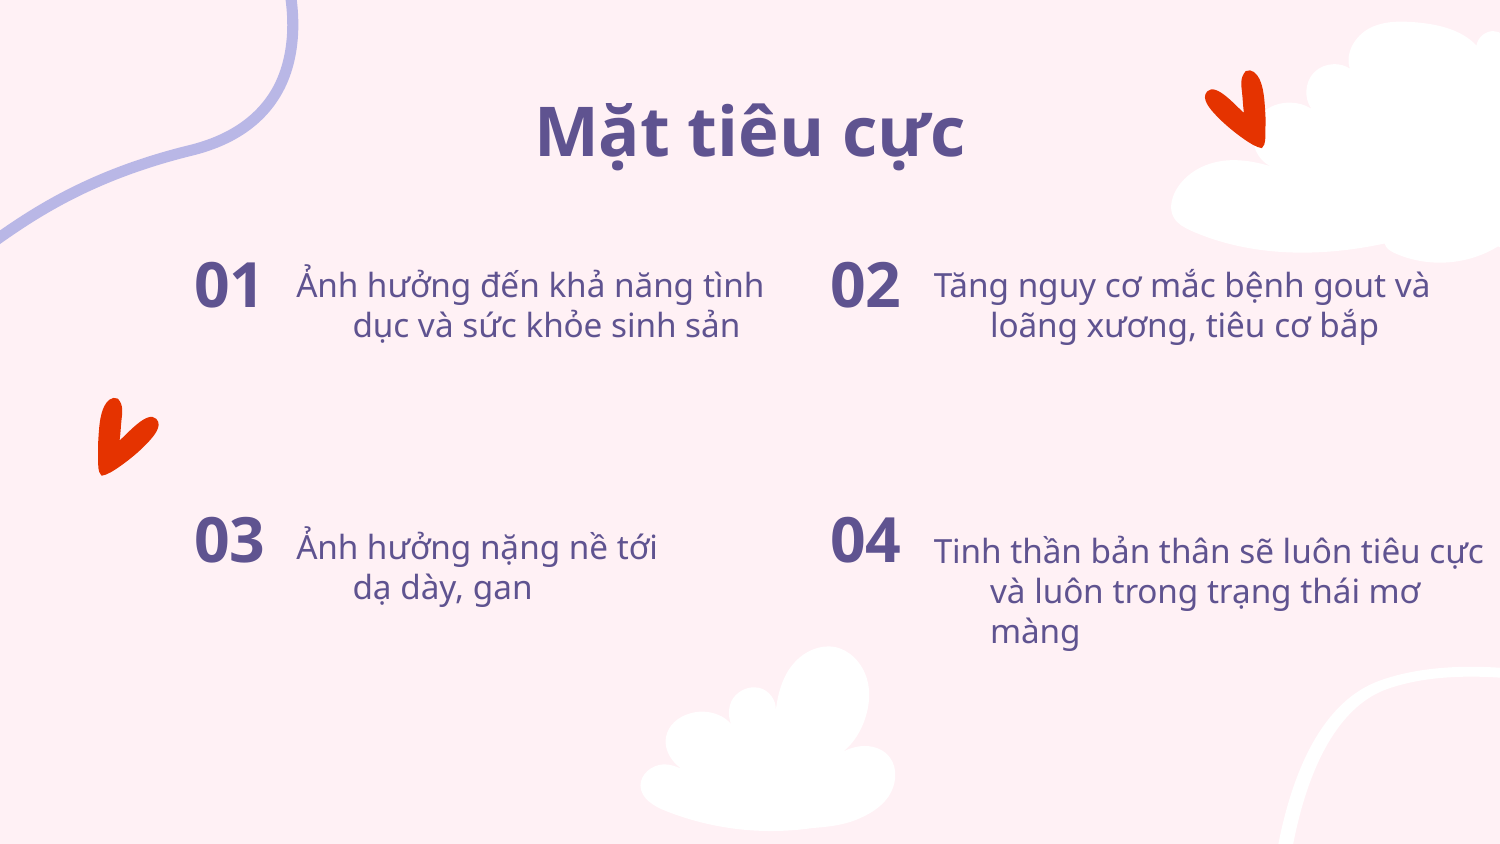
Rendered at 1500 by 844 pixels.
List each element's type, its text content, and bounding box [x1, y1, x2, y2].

title 01 [158, 249, 302, 317]
title 04 [794, 504, 938, 572]
subtitle Ảnh hưởng đến khả năng tình dục và sức khỏe sinh sản [262, 249, 825, 394]
title 03 [158, 504, 302, 572]
title Mặt tiêu cực [116, 72, 1383, 167]
subtitle Tinh thần bản thân sẽ luôn tiêu cực và luôn trong trạng thái mơ màng [900, 515, 1500, 676]
subtitle Ảnh hưởng nặng nề tới dạ dày, gan [262, 510, 710, 628]
title 02 [794, 249, 938, 317]
subtitle Tăng nguy cơ mắc bệnh gout và loãng xương, tiêu cơ bắp [900, 249, 1500, 391]
